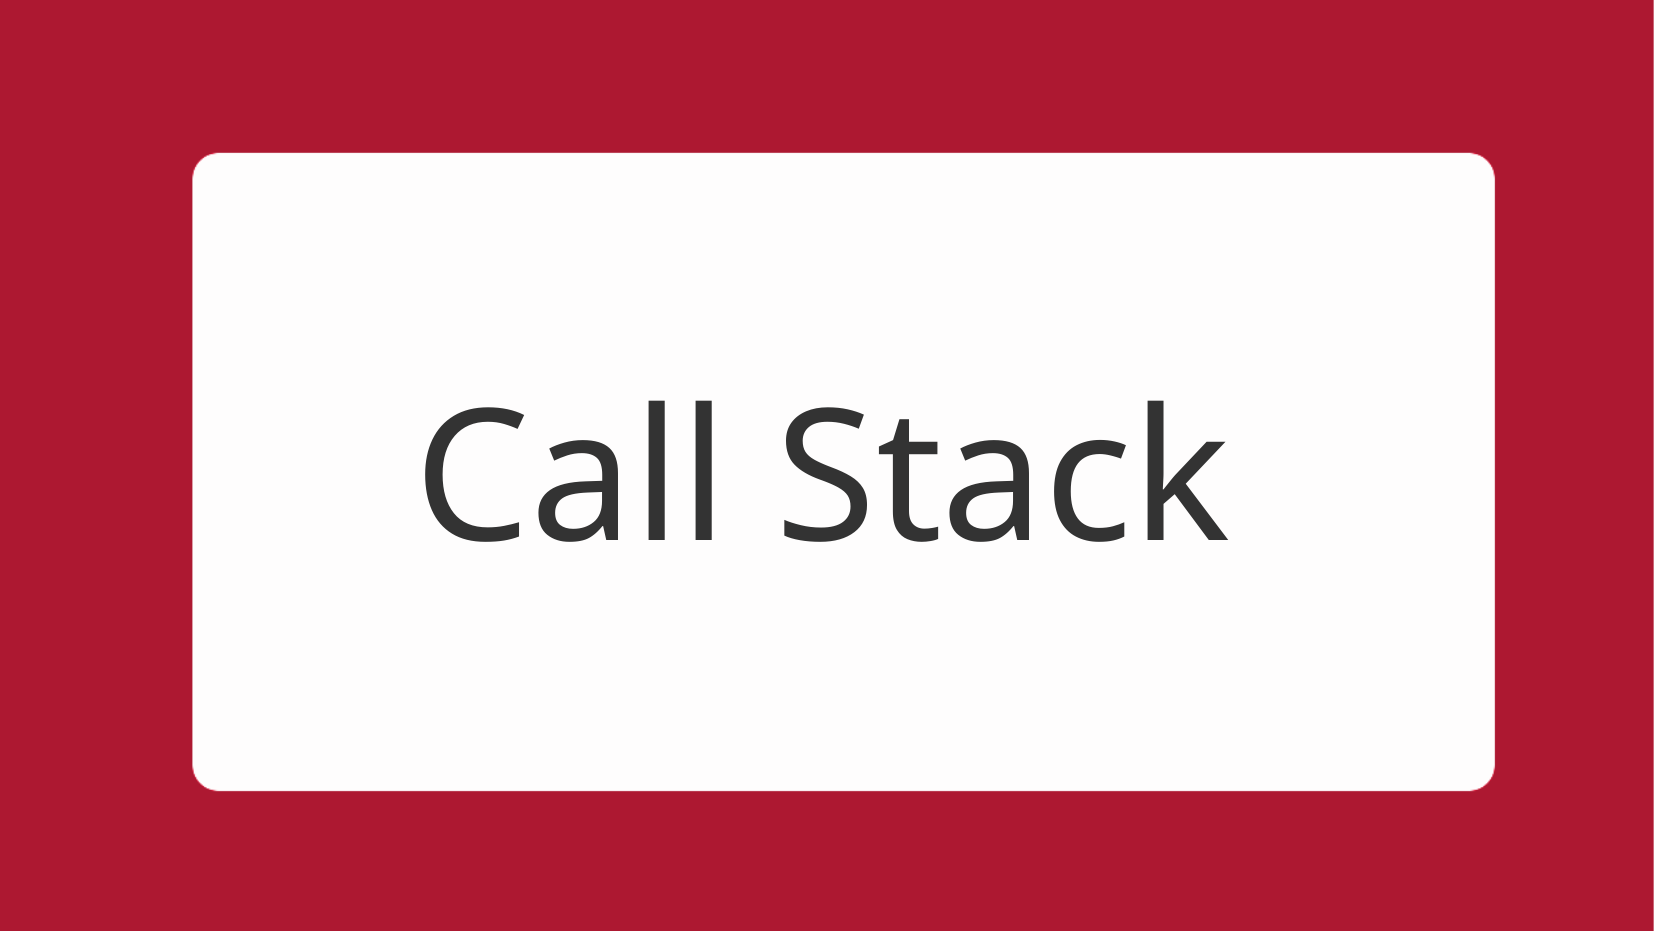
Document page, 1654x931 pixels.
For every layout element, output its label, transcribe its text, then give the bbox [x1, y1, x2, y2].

picture [0, 0, 1654, 931]
title Call Stack [64, 60, 1582, 879]
